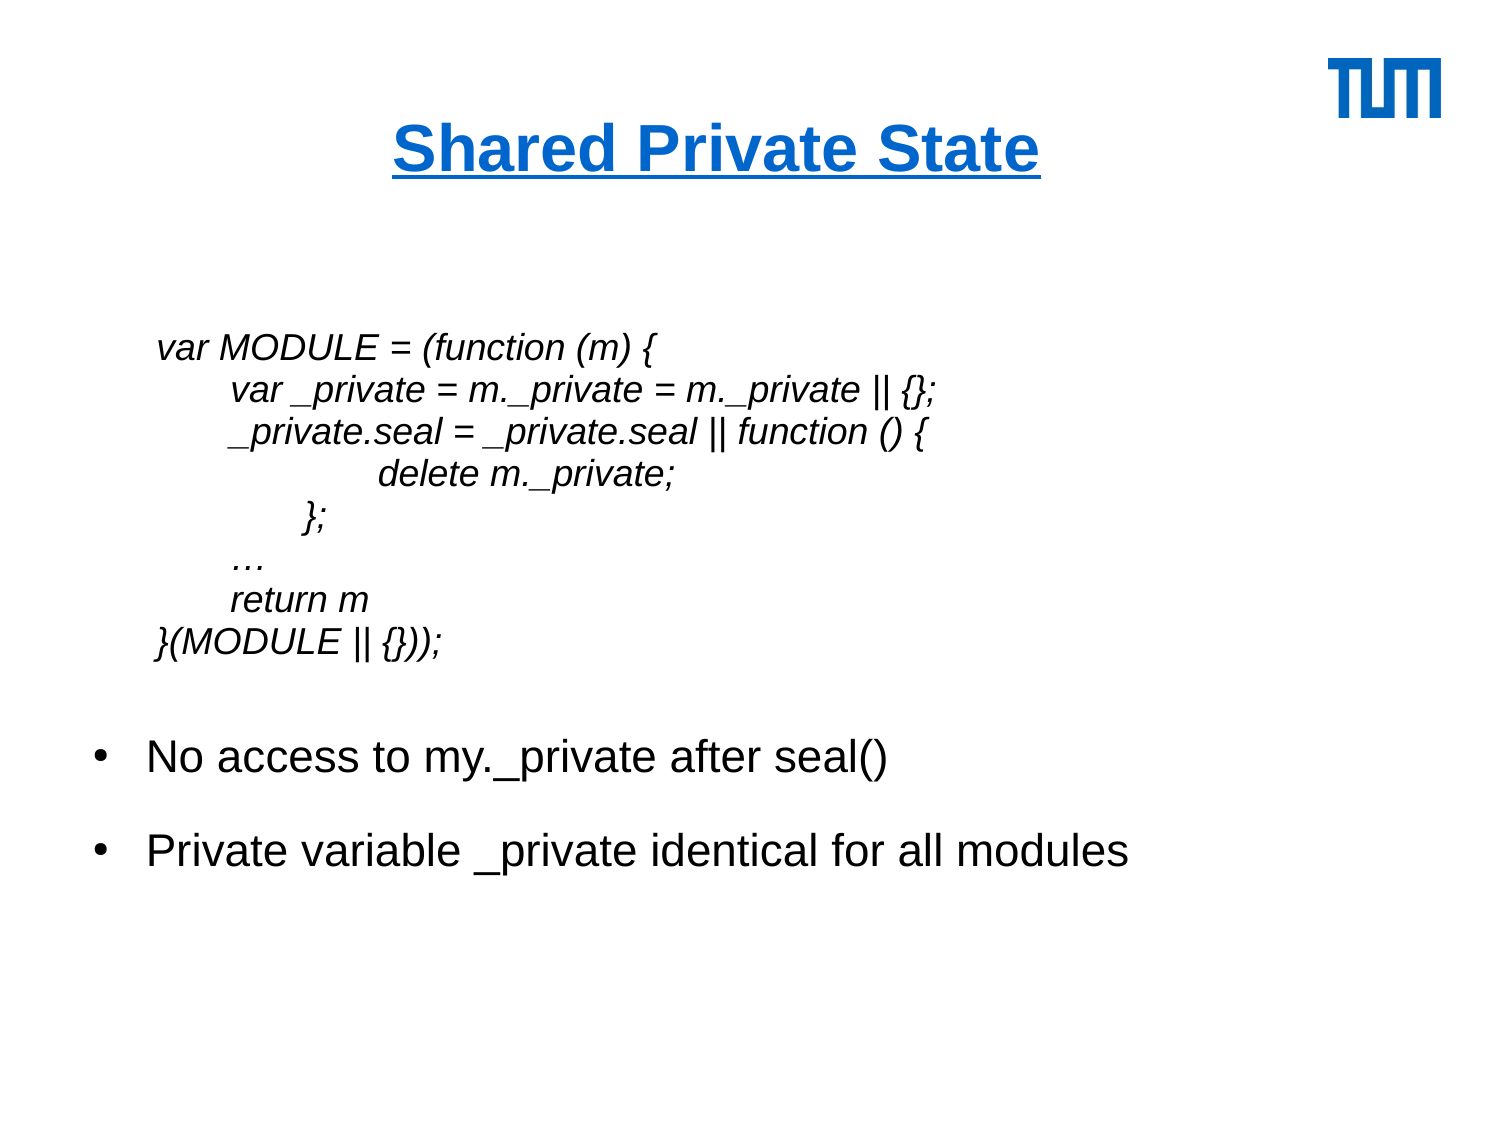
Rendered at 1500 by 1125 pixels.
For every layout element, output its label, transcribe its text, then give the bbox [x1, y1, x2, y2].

text_box var MODULE = (function (m) { var _private = m._private = m._private || {}; _private.seal = _private.seal || function () { delete m._private; }; … return m }(MODULE || {})); [141, 318, 1143, 685]
list No access to my._private after seal() Private variable _private identical for all modules [75, 263, 1425, 1006]
title Shared Private State [75, 44, 1359, 233]
picture [1359, 58, 1441, 118]
